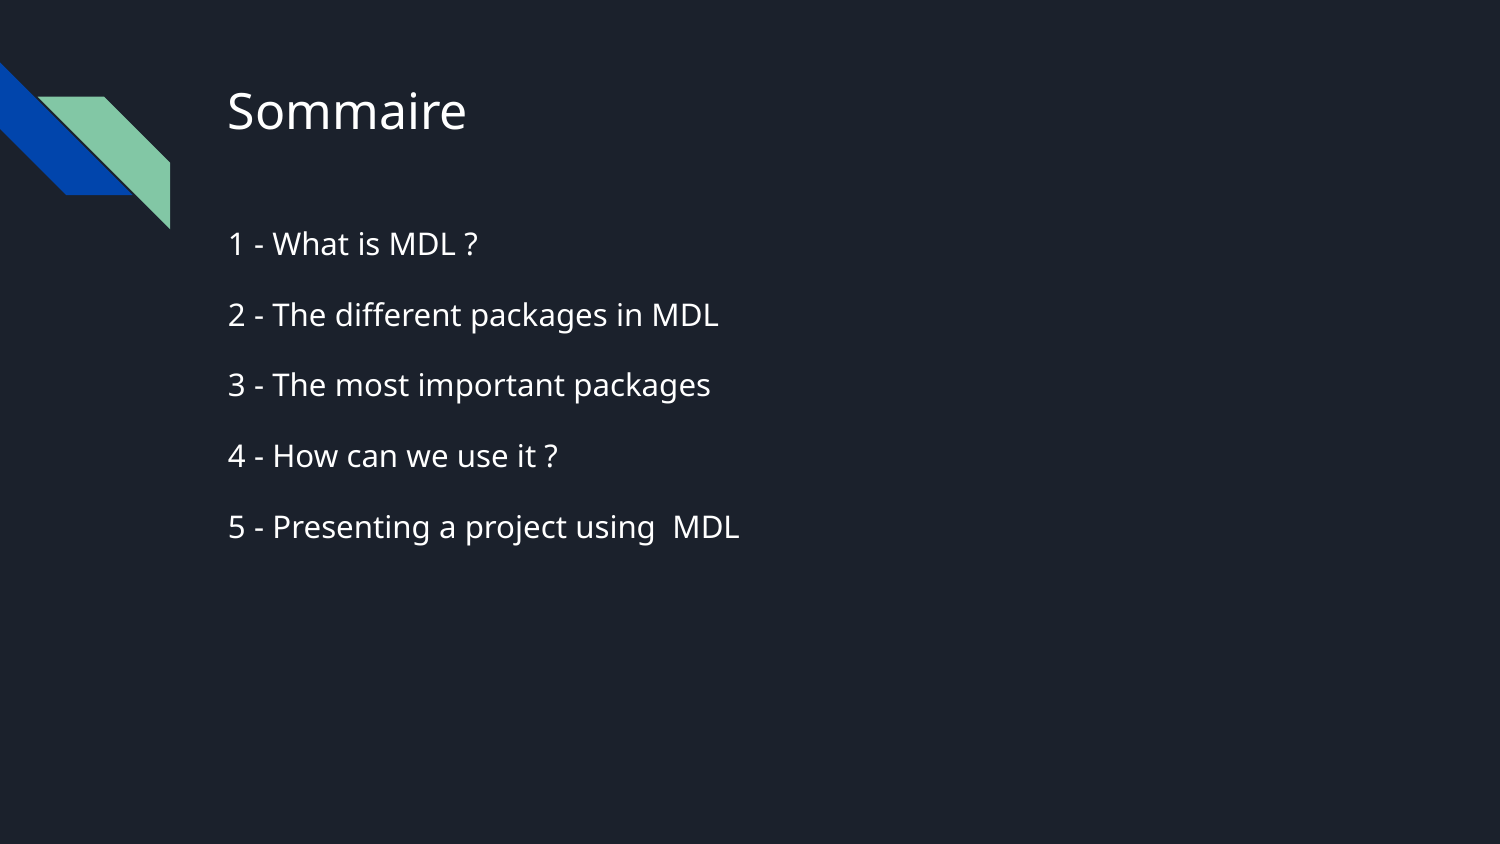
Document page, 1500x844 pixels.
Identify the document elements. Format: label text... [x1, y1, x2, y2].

list 1 - What is MDL ? 2 - The different packages in MDL 3 - The most important packages 4 - How can we use it ? 5 - Presenting a project using MDL [212, 208, 1368, 635]
title Sommaire [212, 64, 1368, 208]
